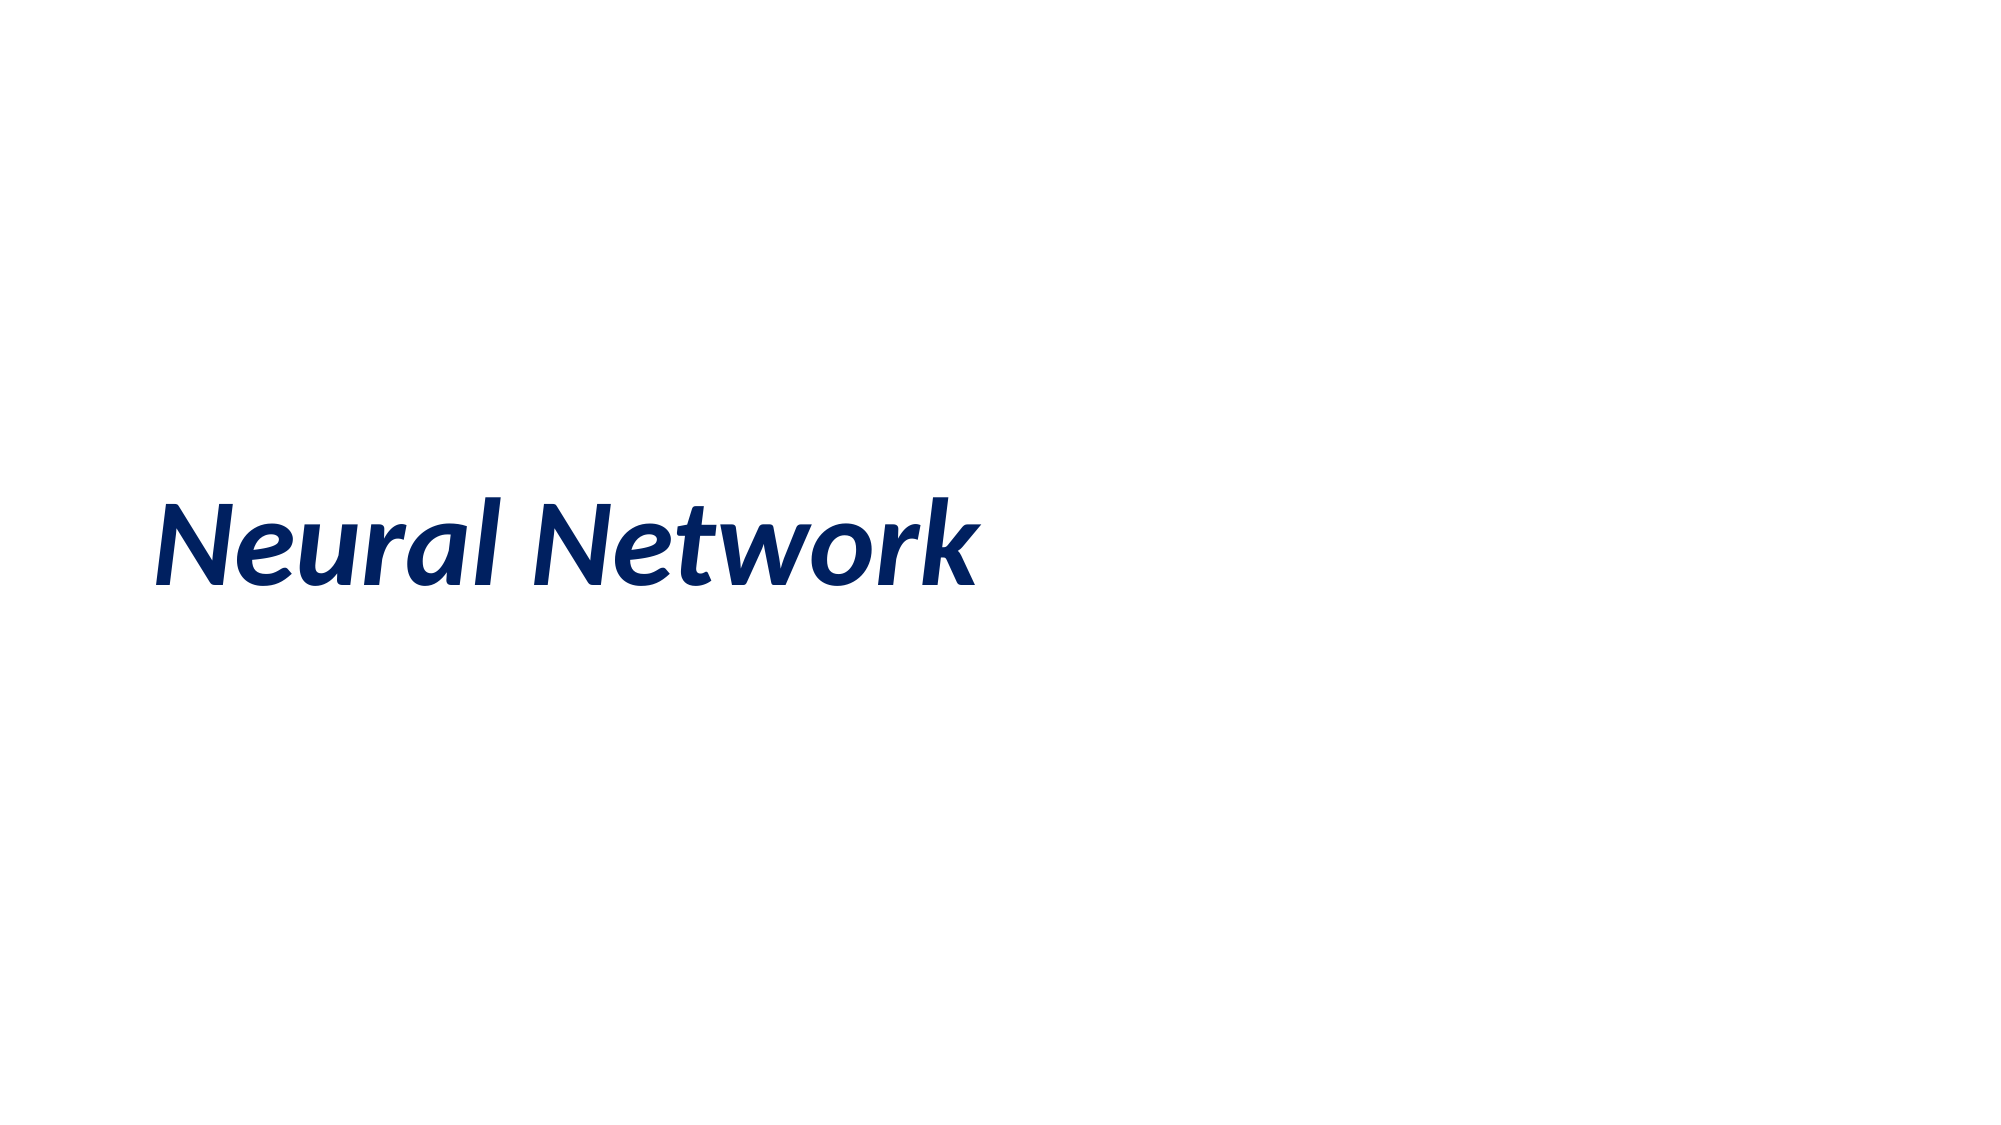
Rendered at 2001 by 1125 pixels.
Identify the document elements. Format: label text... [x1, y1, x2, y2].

list Neural Network [137, 299, 1863, 1014]
